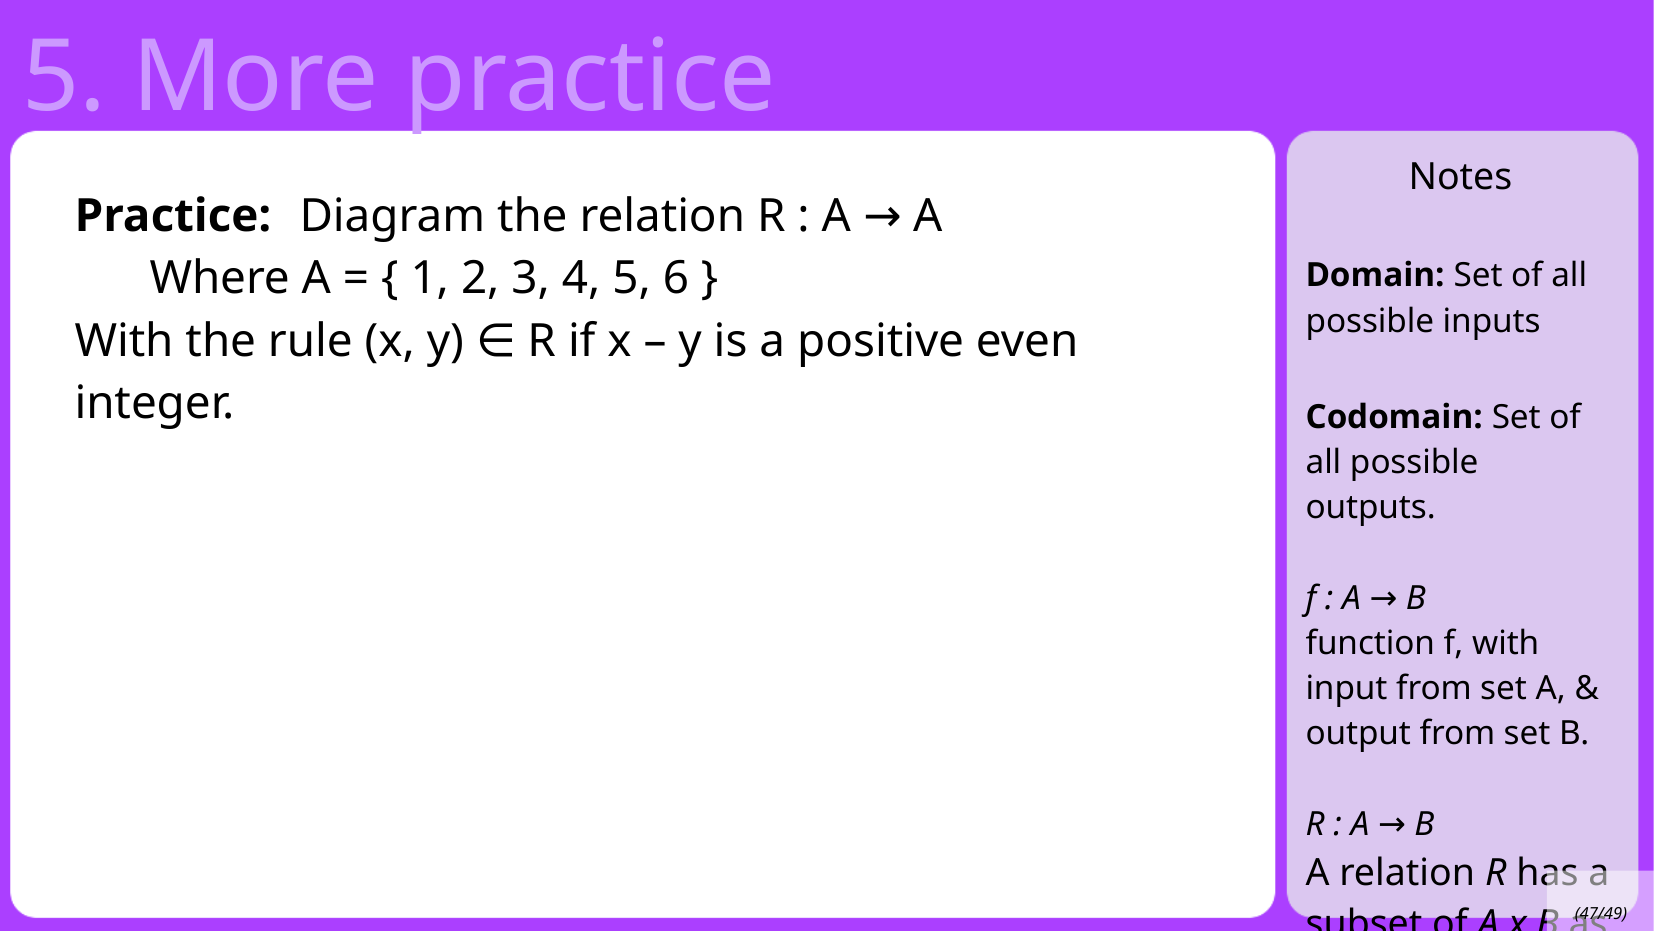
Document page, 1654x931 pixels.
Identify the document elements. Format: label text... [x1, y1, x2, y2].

title 5. More practice [22, 13, 1511, 130]
text_box Practice: Diagram the relation R : A → A Where A = { 1, 2, 3, 4, 5, 6 } With the rule (x, y) ∈ R if x – y is a positive even integer. [74, 182, 1234, 369]
picture [0, 0, 1654, 931]
picture [1485, 913, 1492, 925]
picture [1352, 918, 1364, 931]
text_box Notes Domain: Set of all possible inputs Codomain: Set of all possible outputs. f : A → B function f, with input from set A, & output from set B. R : A → B A relation R has a subset of A x B as its rule. [1290, 141, 1631, 819]
text_box (<number>/49) [1546, 877, 1654, 931]
picture [1437, 918, 1449, 931]
picture [1393, 918, 1403, 924]
